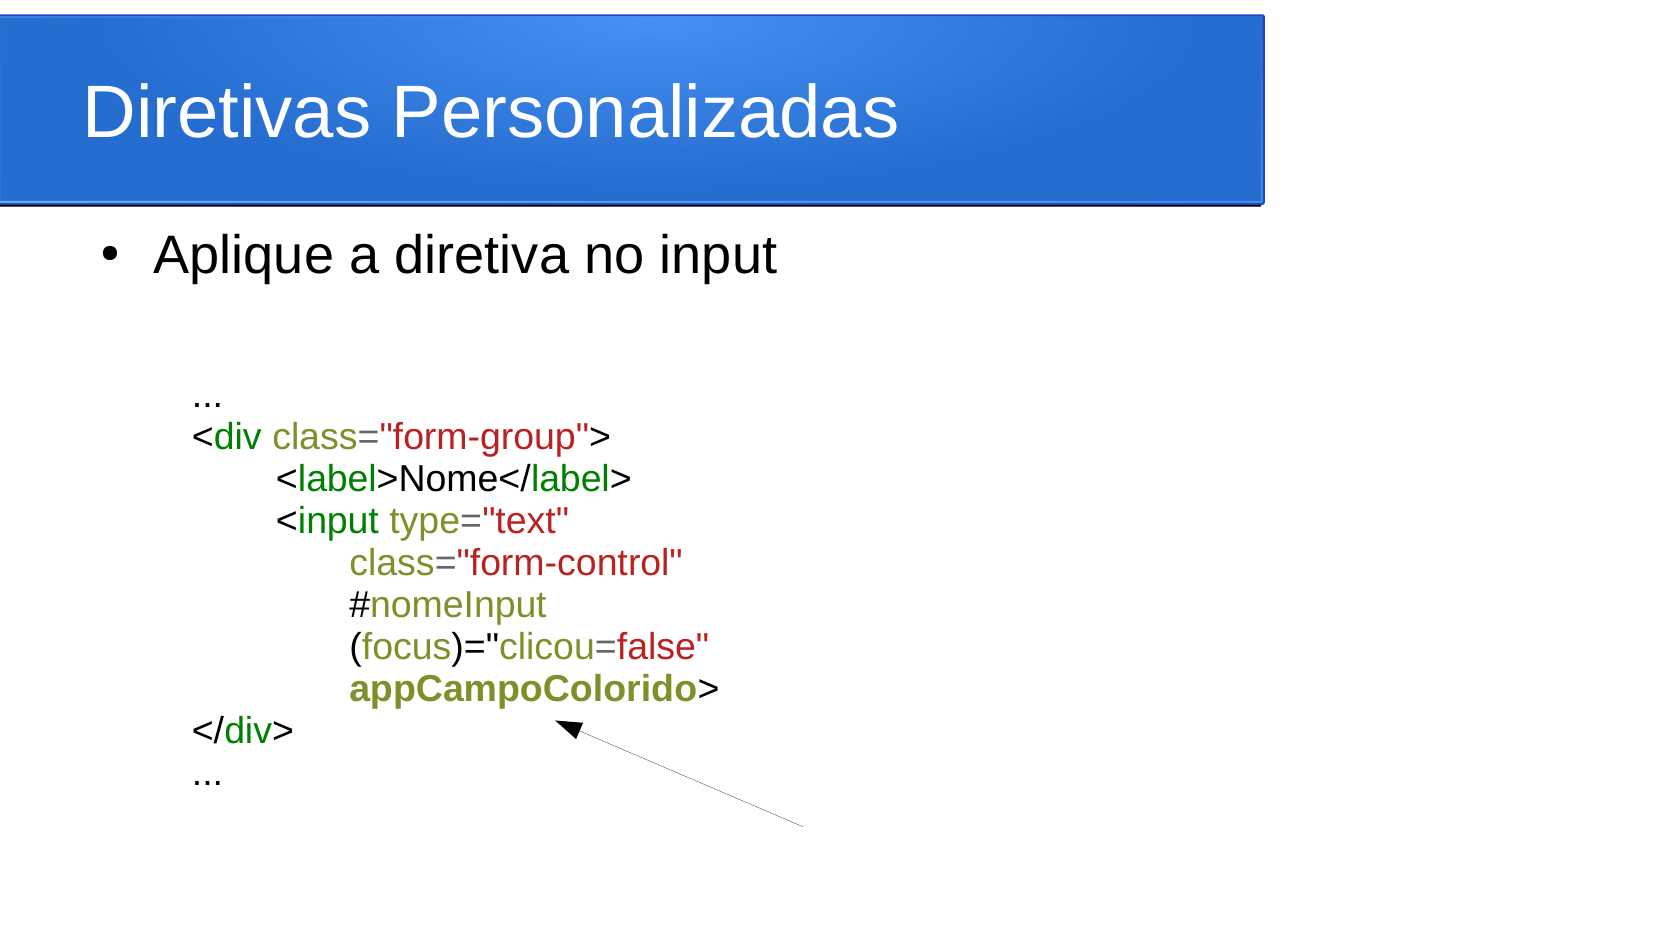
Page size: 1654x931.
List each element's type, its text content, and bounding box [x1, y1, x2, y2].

text_box ... <div class="form-group"> <label>Nome</label> <input type="text" class="form-control" #nomeInput (focus)="clicou=false" appCampoColorido> </div> ... [177, 366, 1063, 801]
title Diretivas Personalizadas [82, 35, 1235, 189]
list Aplique a diretiva no input [82, 224, 1571, 764]
